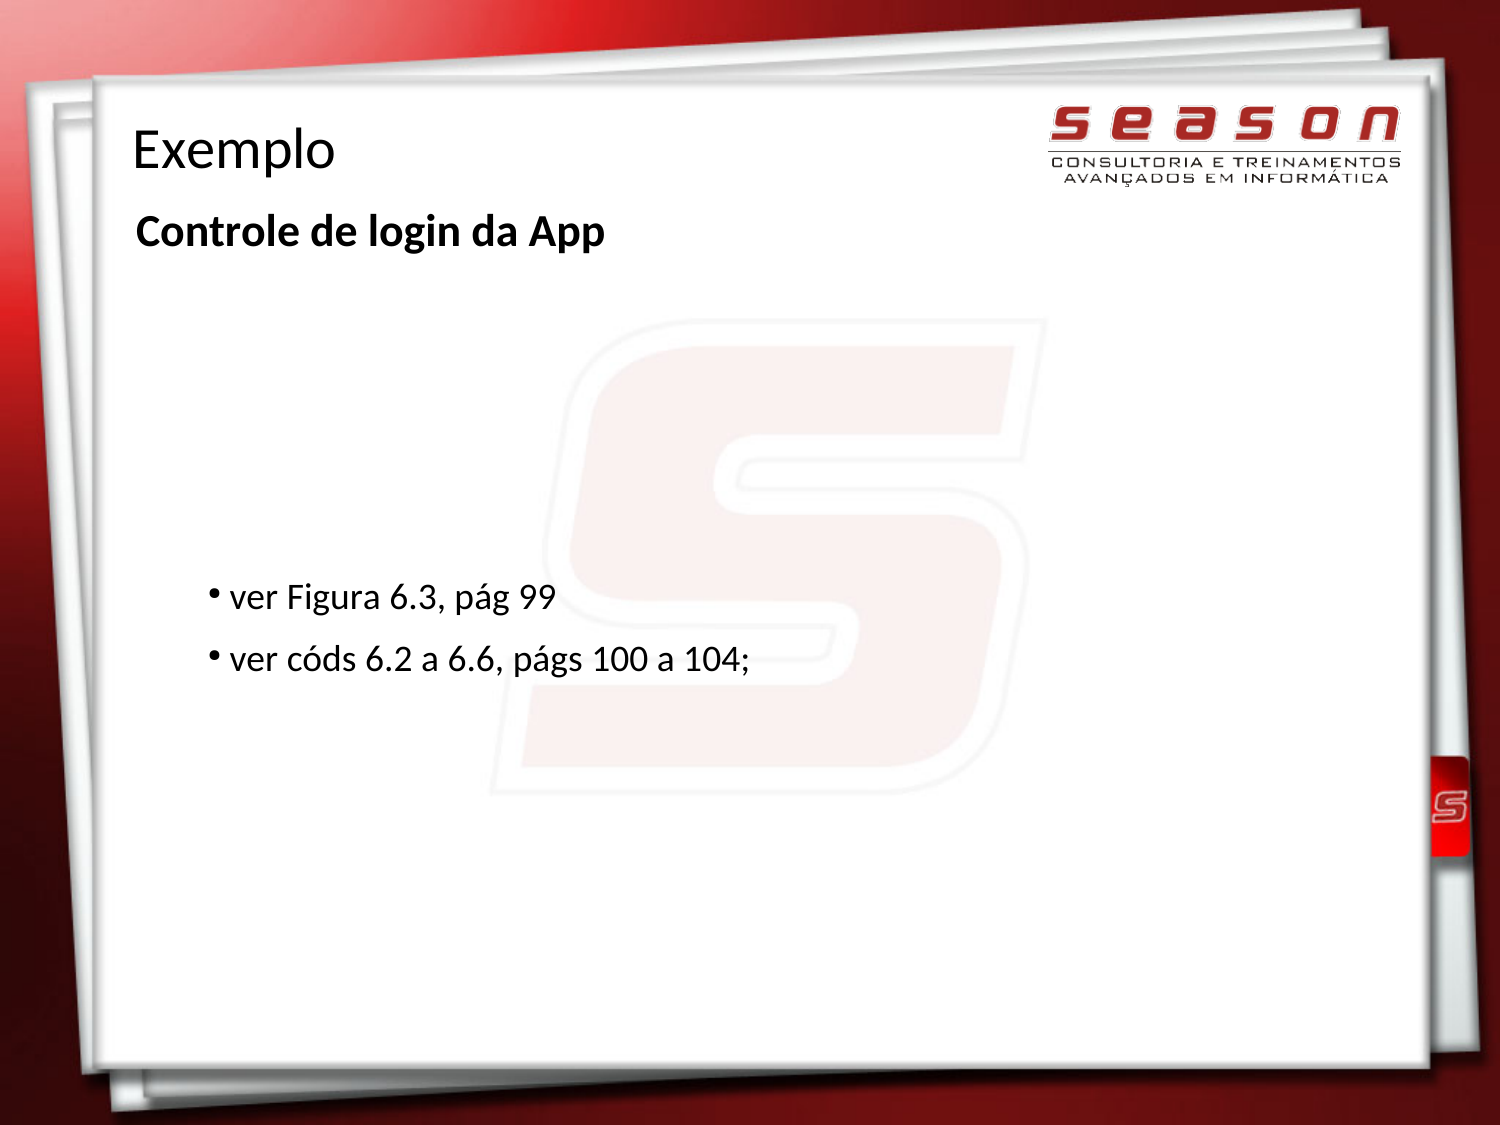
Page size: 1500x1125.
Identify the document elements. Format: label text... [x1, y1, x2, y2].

text_box ver Figura 6.3, pág 99 ver códs 6.2 a 6.6, págs 100 a 104; [207, 357, 1328, 894]
picture [0, 0, 1500, 1125]
title Exemplo [118, 33, 1394, 257]
text_box Controle de login da App [119, 200, 1240, 256]
